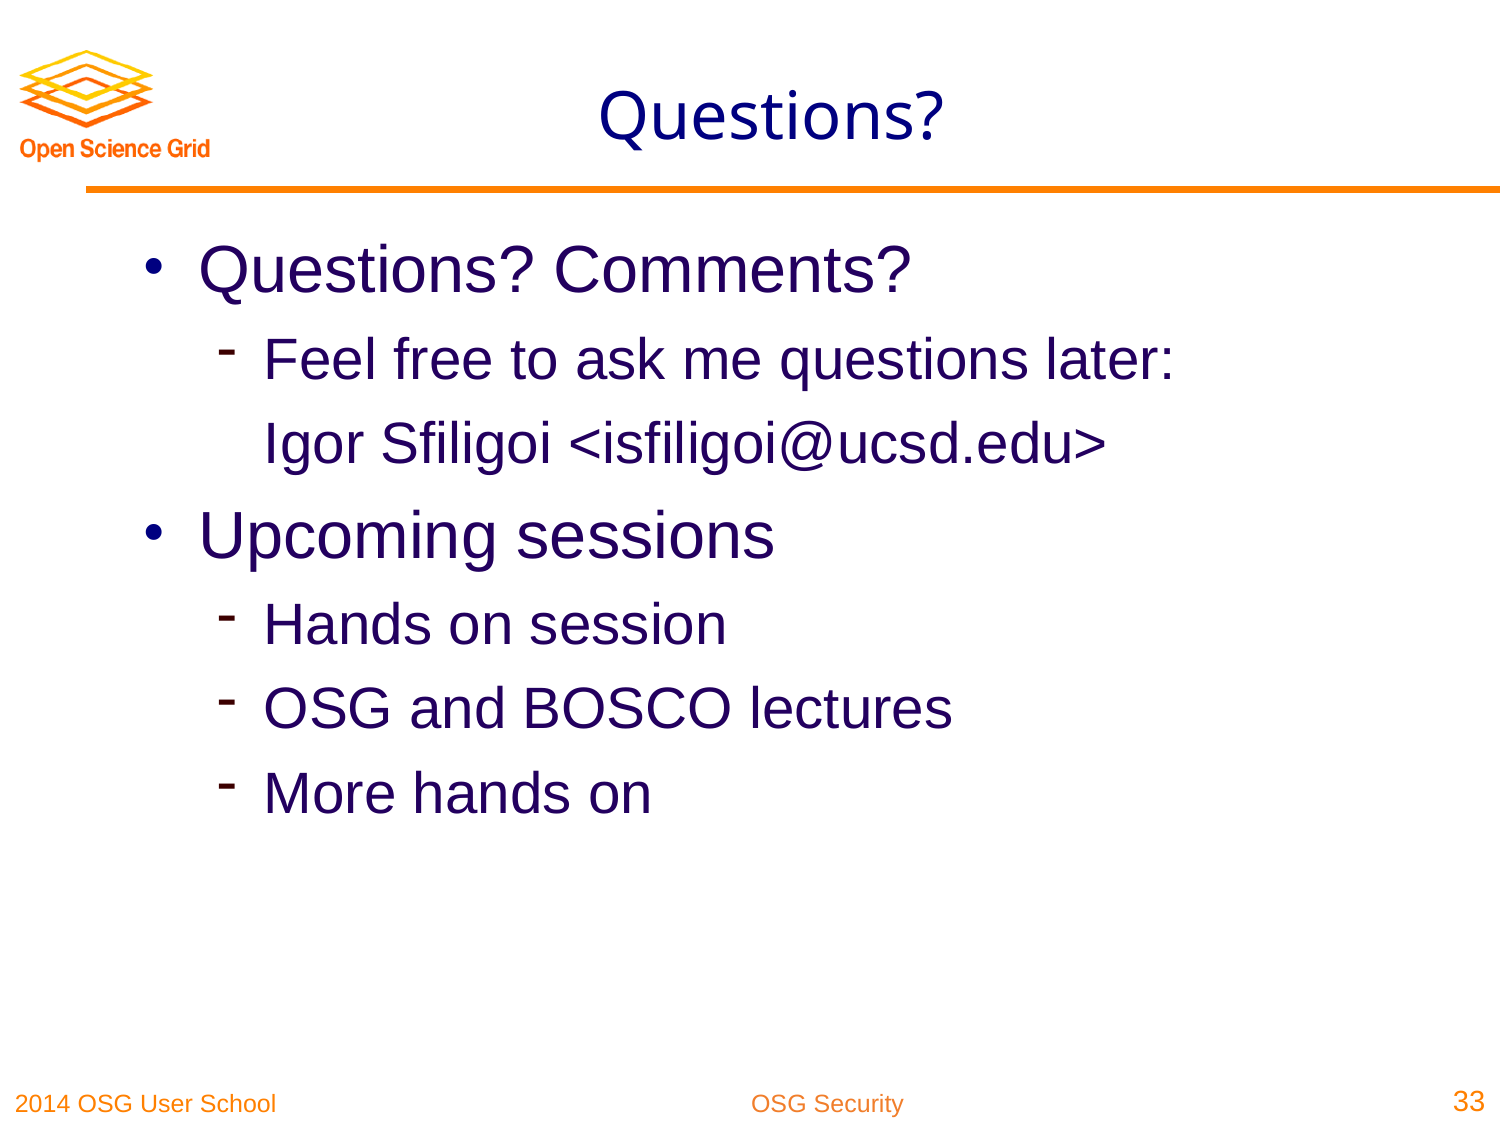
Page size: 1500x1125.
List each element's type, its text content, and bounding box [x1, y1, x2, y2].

text_box <number> [1431, 1050, 1500, 1125]
list Questions? Comments? Feel free to ask me questions later: Igor Sfiligoi <isfiligoi@ucsd.edu> Upcoming sessions Hands on session OSG and BOSCO lectures More hands on [127, 218, 1403, 988]
picture [0, 27, 201, 179]
title Questions? [201, 18, 1342, 207]
